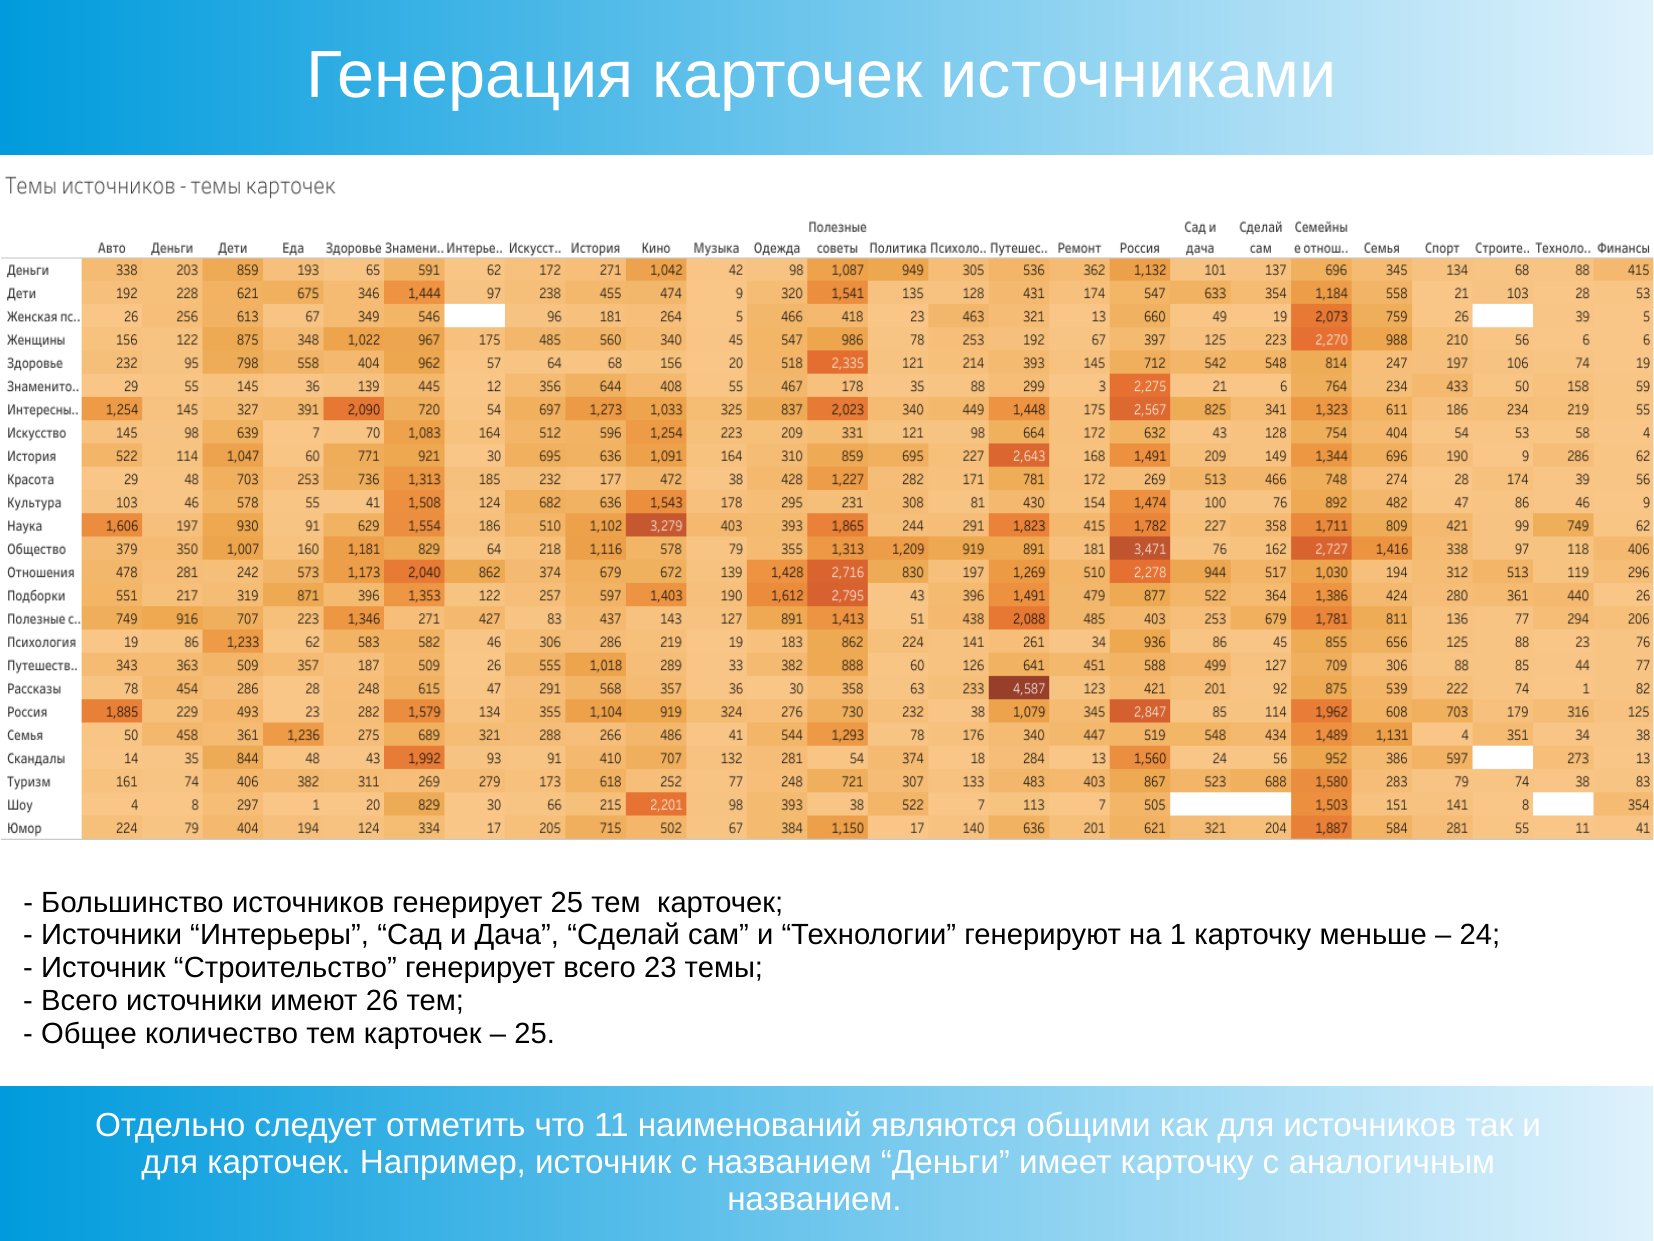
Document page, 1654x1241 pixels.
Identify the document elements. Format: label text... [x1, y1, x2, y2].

picture [1, 161, 1654, 841]
title Отдельно следует отметить что 11 наименований являются общими как для источников так и для карточек. Например, источник с названием “Деньги” имеет карточку с аналогичным названием. [75, 1106, 1564, 1218]
title - Большинство источников генерирует 25 тем карточек; - Источники “Интерьеры”, “Сад и Дача”, “Сделай сам” и “Технологии” генерируют на 1 карточку меньше – 24; - Источник “Строительство” генерирует всего 23 темы; - Всего источники имеют 26 тем; - Общее количество тем карточек – 25. [15, 855, 1651, 1081]
title Генерация карточек источниками [86, 22, 1576, 127]
